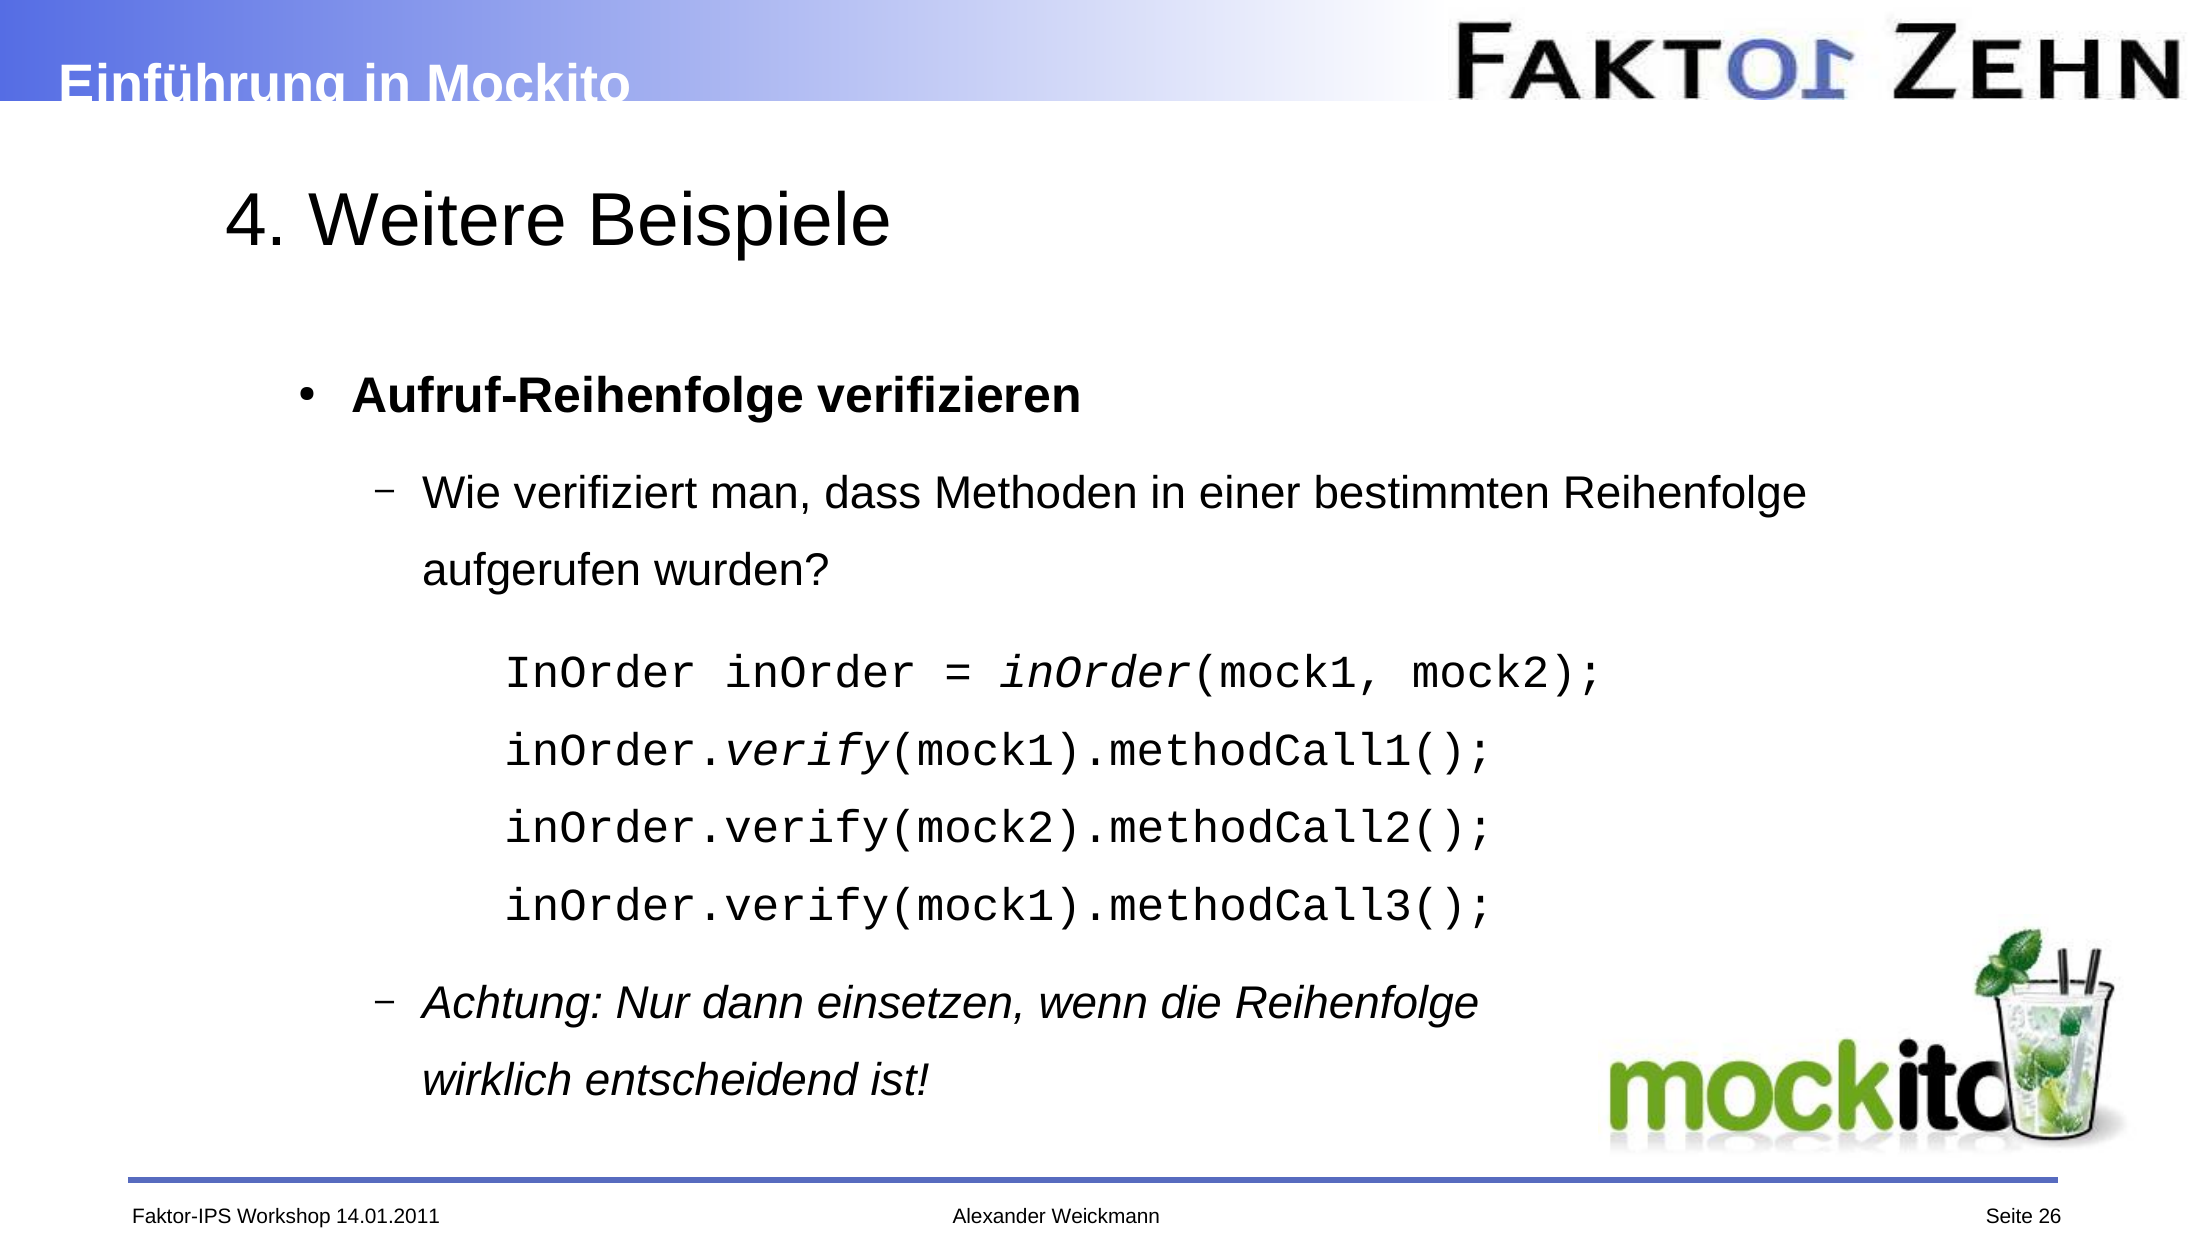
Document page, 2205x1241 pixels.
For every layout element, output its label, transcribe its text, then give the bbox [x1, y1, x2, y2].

picture [1598, 914, 2141, 1167]
list Aufruf-Reihenfolge verifizieren Wie verifiziert man, dass Methoden in einer bestimmten Reihenfolge aufgerufen wurden? InOrder inOrder = inOrder(mock1, mock2); inOrder.verify(mock1).methodCall1(); inOrder.verify(mock2).methodCall2(); inOrder.verify(mock1).methodCall3(); Achtung: Nur dann einsetzen, wenn die Reihenfolge wirklich entscheidend ist! [280, 339, 2036, 1108]
title 4. Weitere Beispiele [225, 142, 1981, 296]
picture [1448, 7, 2191, 100]
